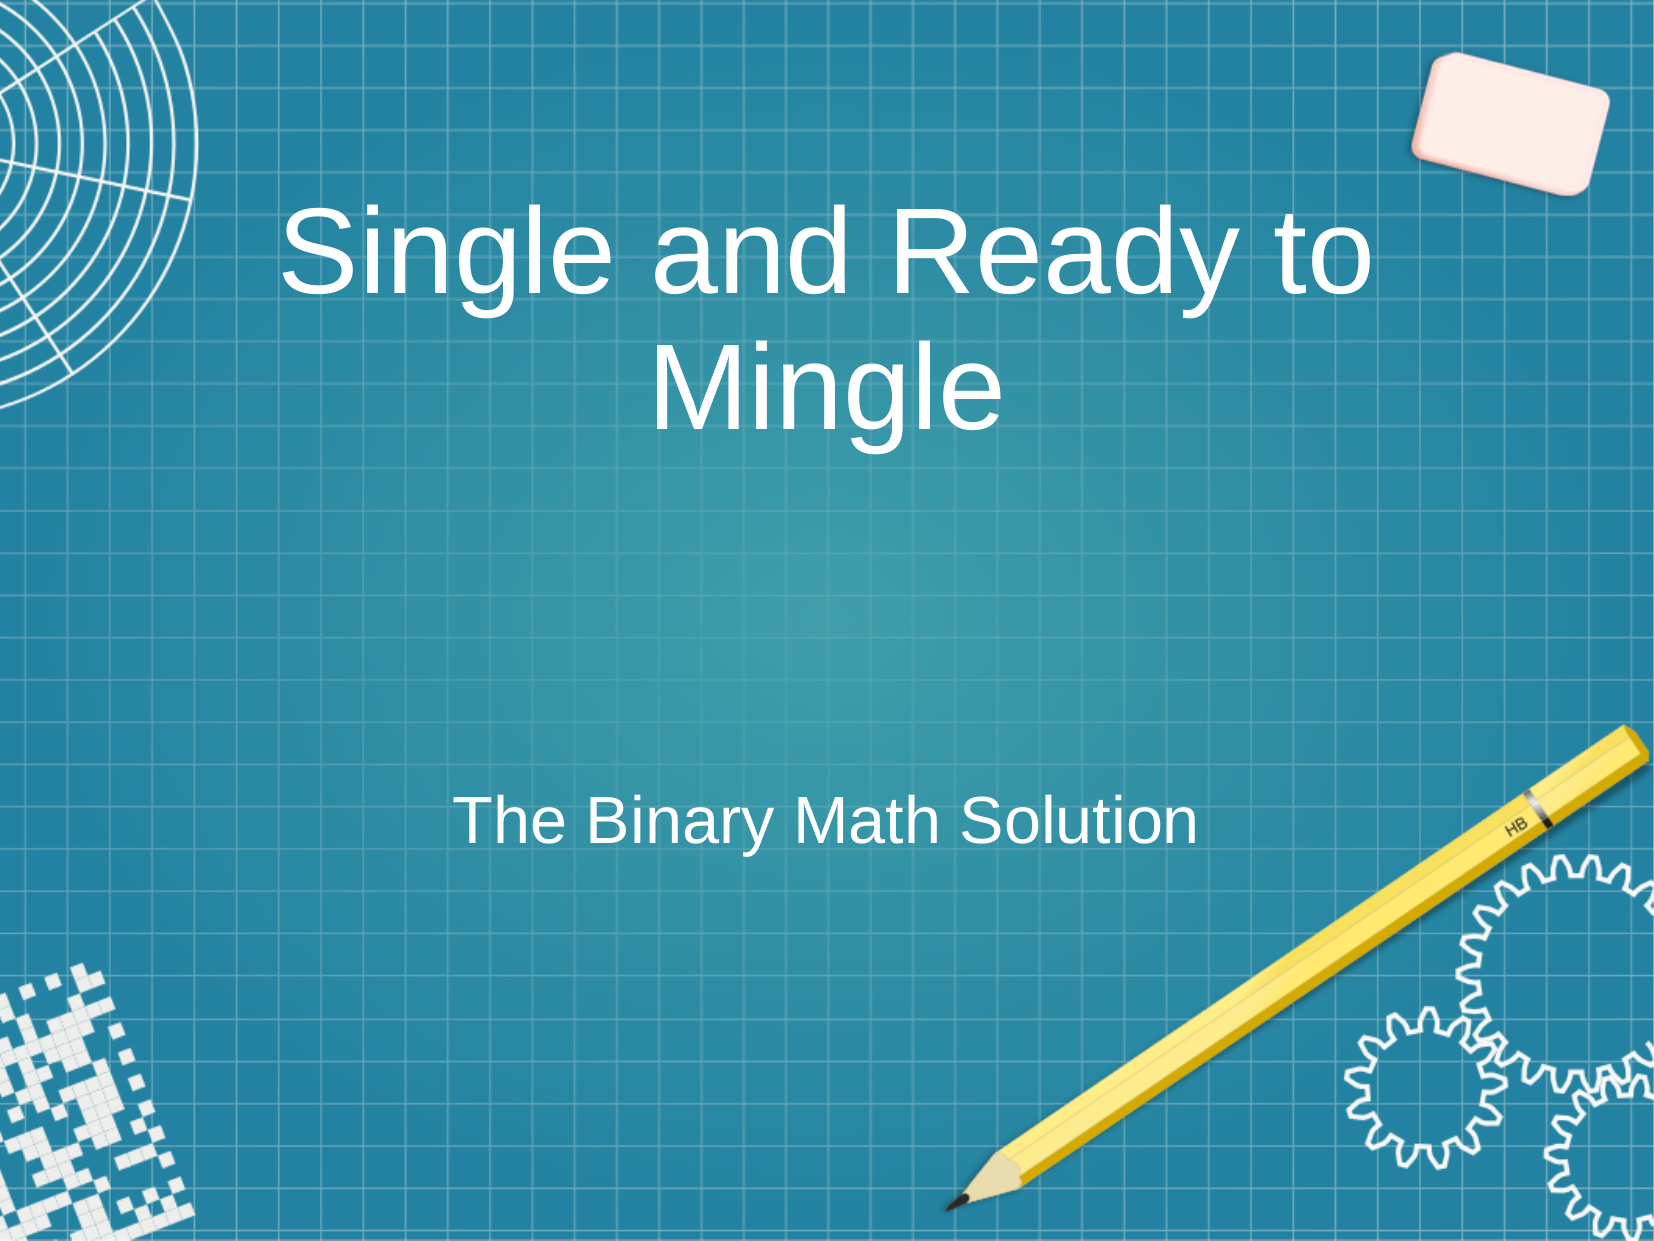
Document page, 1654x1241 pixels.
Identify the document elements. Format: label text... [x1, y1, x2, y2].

picture [0, 0, 1654, 1241]
subtitle The Binary Math Solution [82, 519, 1571, 1123]
title Single and Ready to Mingle [82, 177, 1571, 461]
